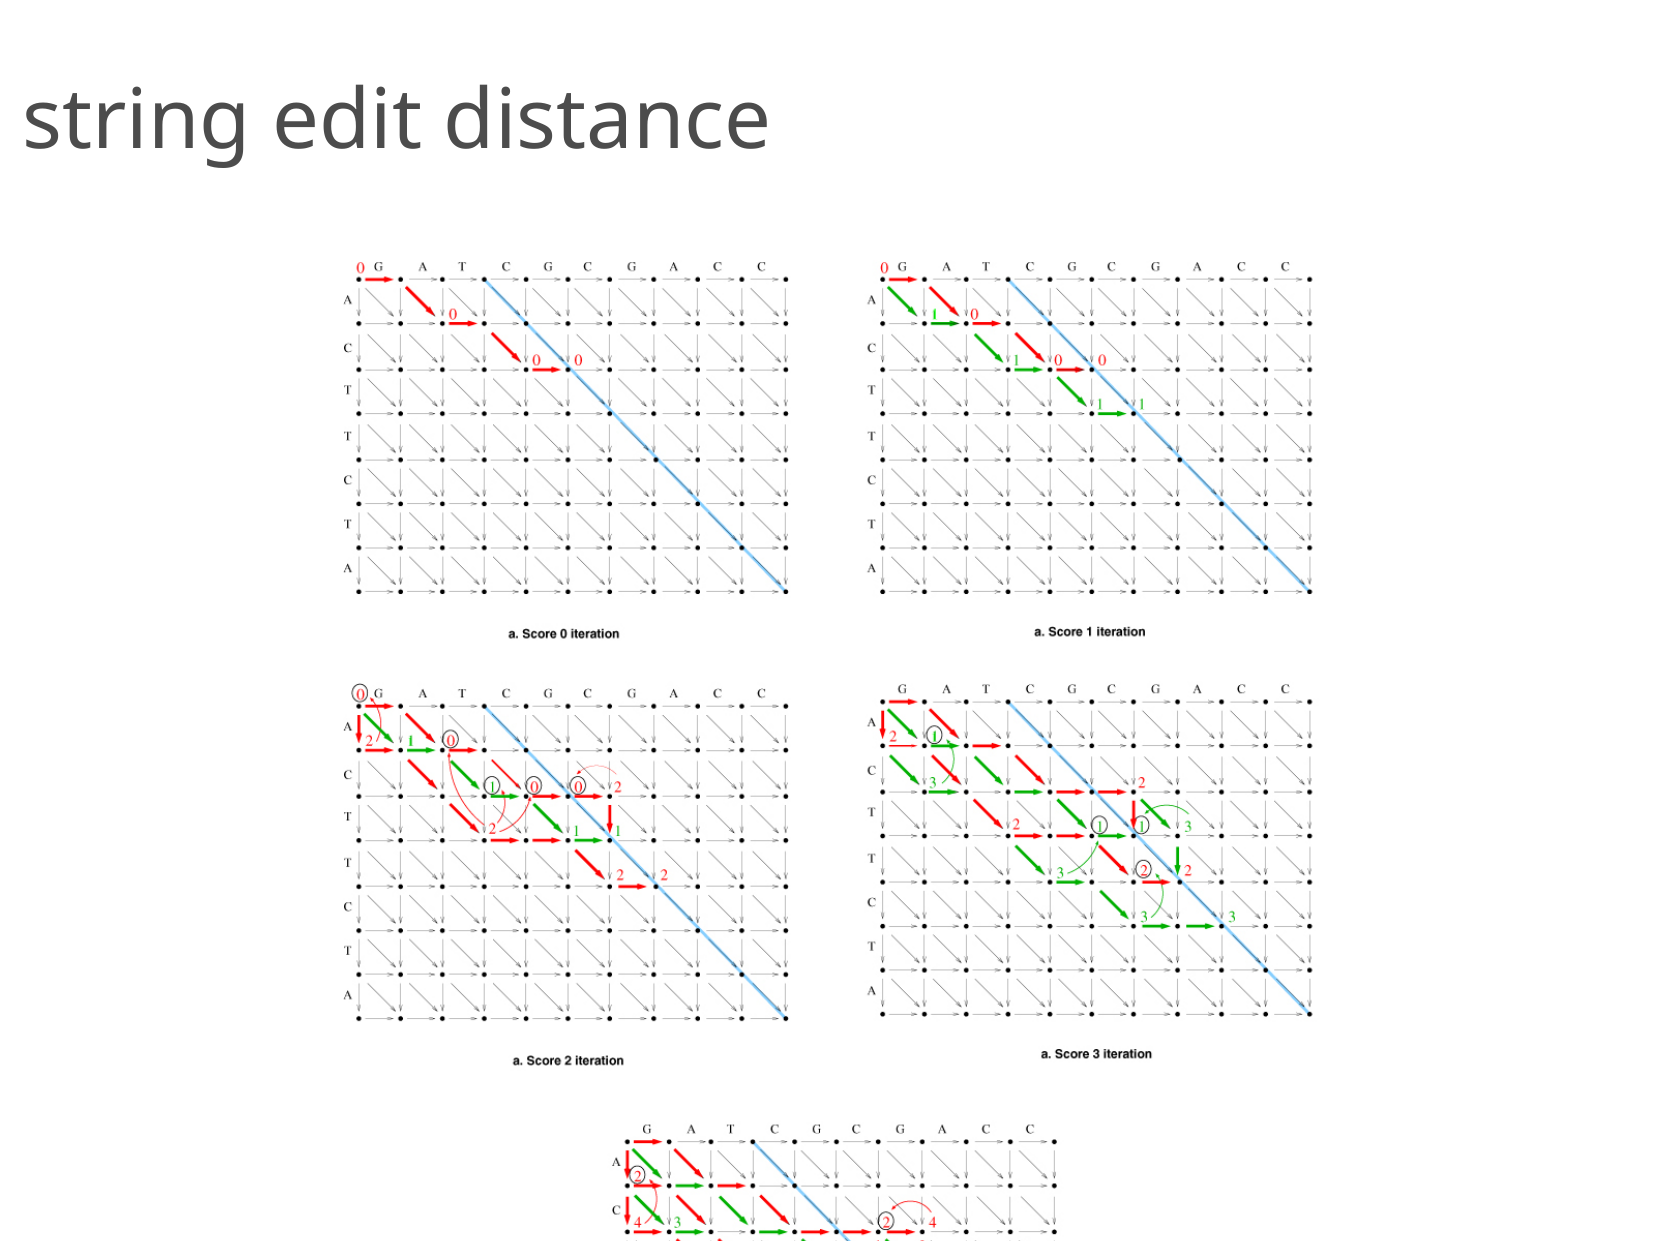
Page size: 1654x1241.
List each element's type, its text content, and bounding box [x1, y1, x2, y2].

title string edit distance [22, 19, 1654, 213]
picture [343, 260, 1326, 1241]
